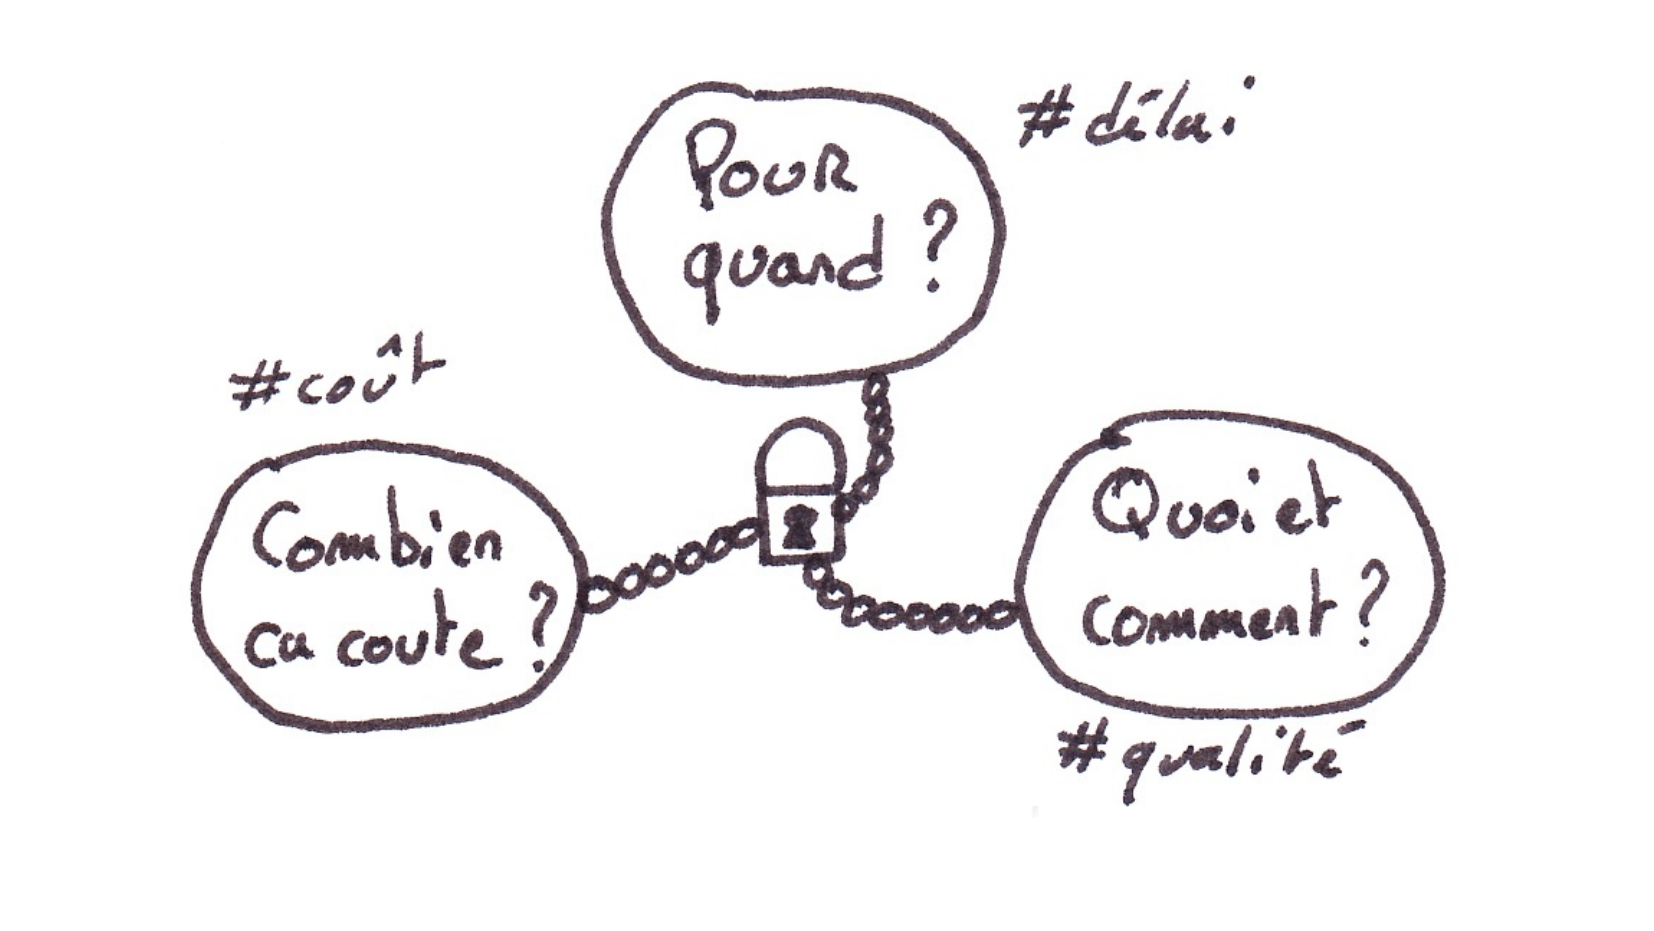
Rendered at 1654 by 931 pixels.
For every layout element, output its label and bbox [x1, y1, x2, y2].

picture [110, 71, 1576, 826]
